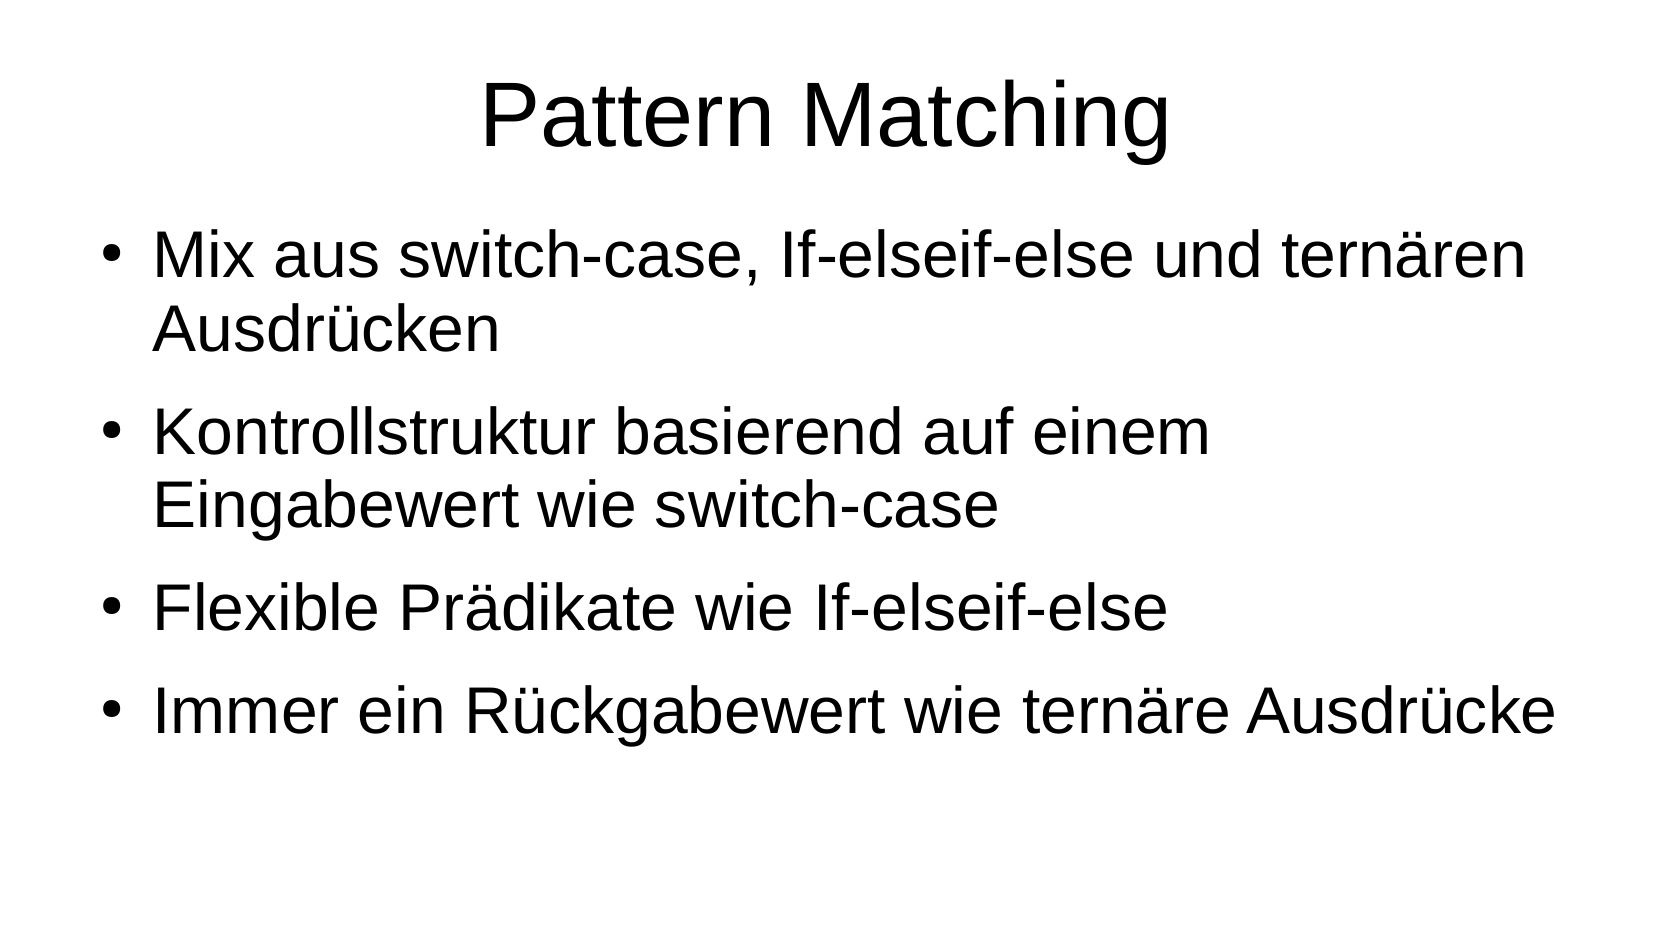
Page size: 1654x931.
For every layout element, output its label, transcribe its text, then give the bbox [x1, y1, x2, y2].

list Mix aus switch-case, If-elseif-else und ternären Ausdrücken Kontrollstruktur basierend auf einem Eingabewert wie switch-case Flexible Prädikate wie If-elseif-else Immer ein Rückgabewert wie ternäre Ausdrücke [82, 217, 1571, 758]
title Pattern Matching [82, 37, 1571, 193]
